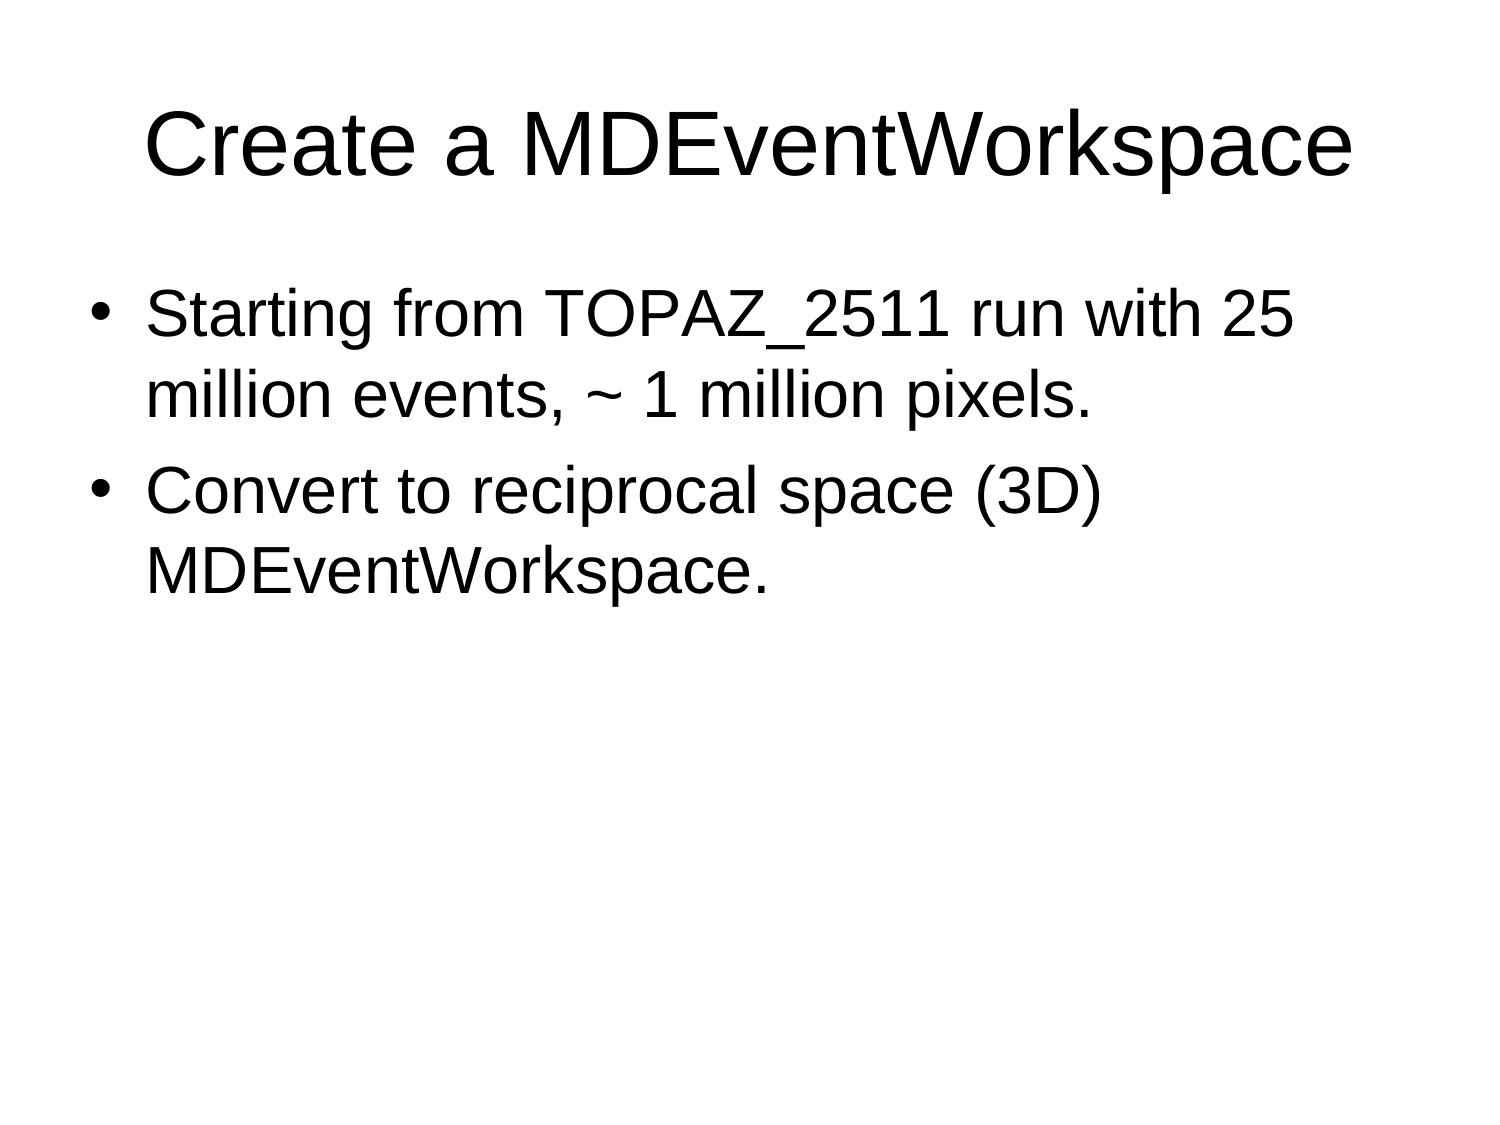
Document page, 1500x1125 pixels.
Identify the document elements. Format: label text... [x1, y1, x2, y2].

title Create a MDEventWorkspace [75, 45, 1426, 233]
list Starting from TOPAZ_2511 run with 25 million events, ~ 1 million pixels. Convert to reciprocal space (3D) MDEventWorkspace. [75, 262, 1426, 1005]
